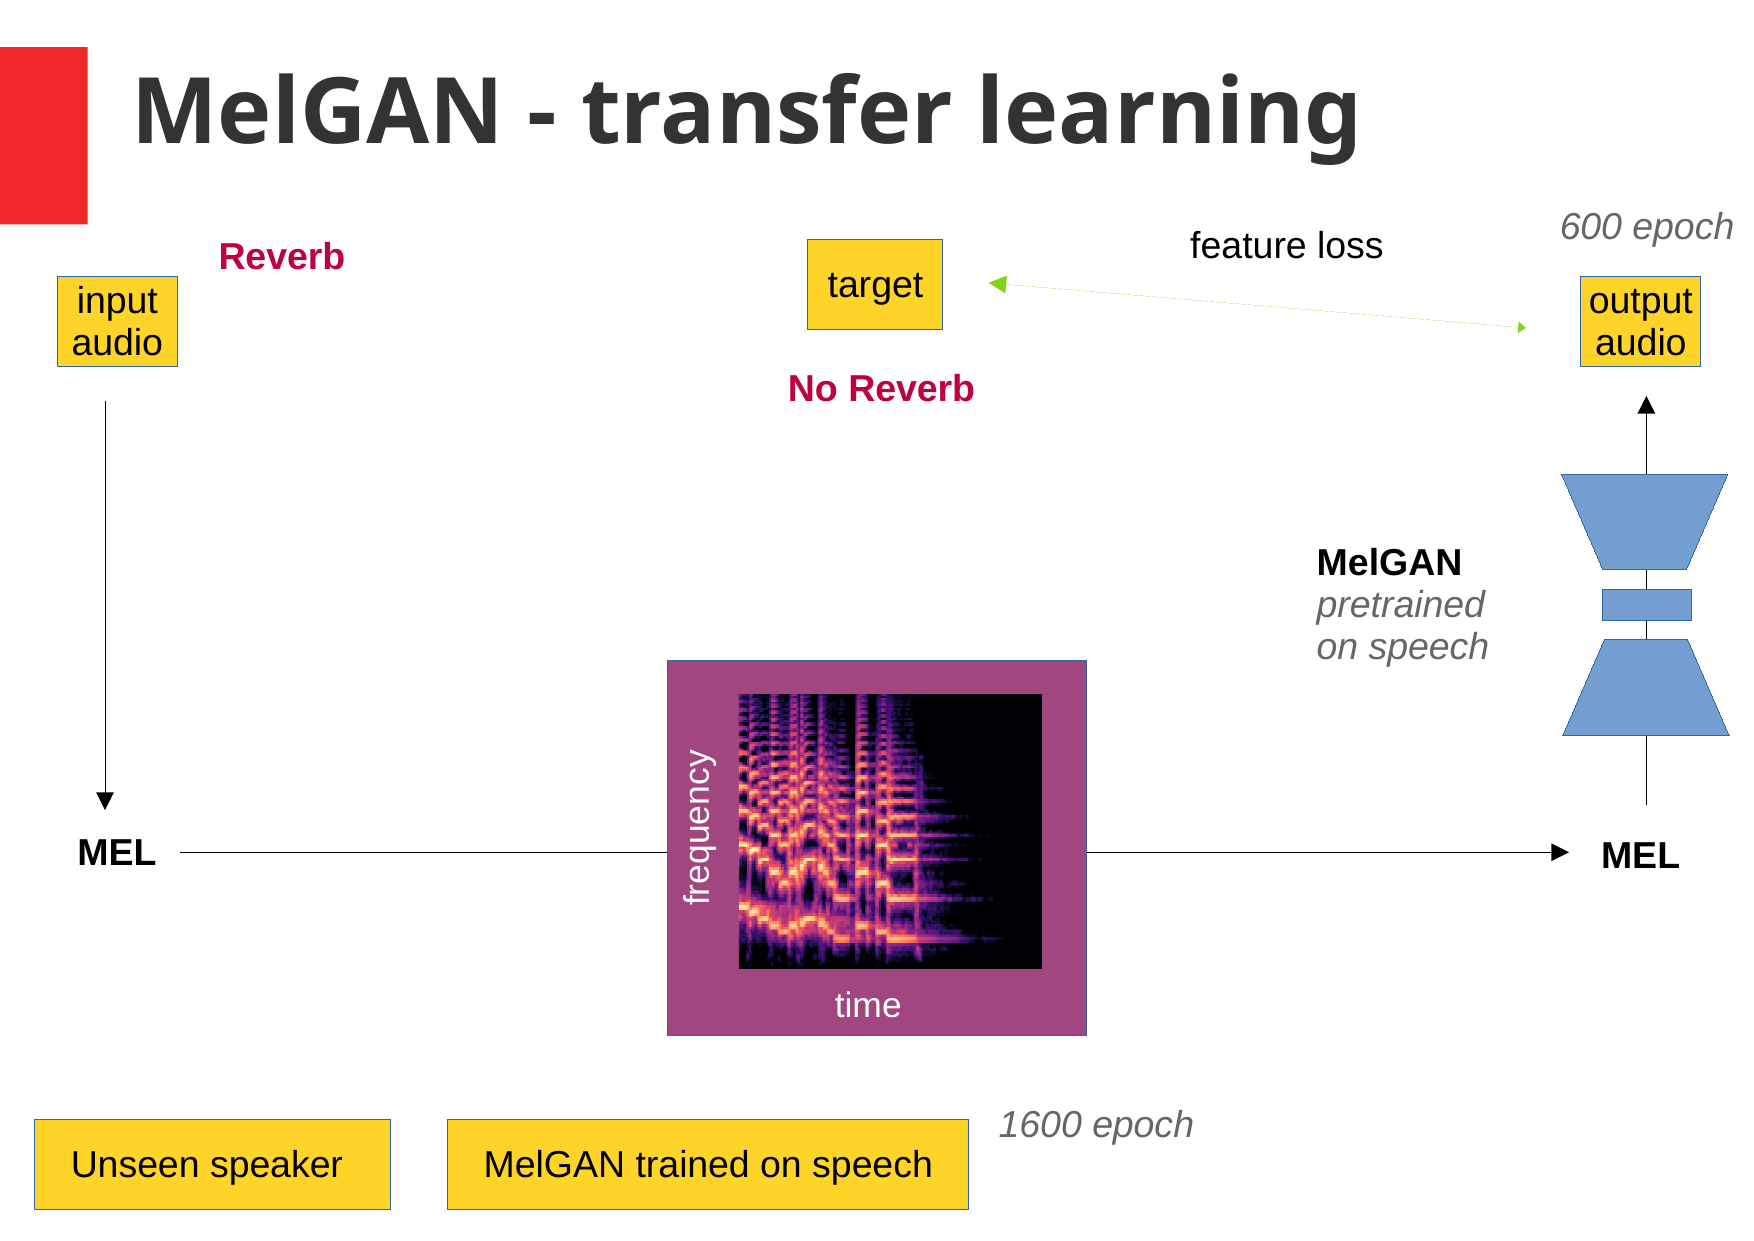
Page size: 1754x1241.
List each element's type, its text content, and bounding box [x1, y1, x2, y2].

text_box MEL [1586, 827, 1722, 884]
picture [738, 694, 1042, 969]
text_box 1600 epoch [984, 1095, 1209, 1153]
text_box Unseen speaker [34, 1119, 391, 1210]
text_box No Reverb [773, 360, 991, 417]
text_box [1561, 474, 1728, 570]
text_box time [820, 978, 917, 1033]
text_box MelGAN trained on speech [447, 1119, 969, 1210]
text_box MEL [62, 823, 198, 881]
text_box 600 epoch [1545, 198, 1750, 256]
text_box target [807, 239, 943, 330]
text_box [667, 660, 1087, 1036]
title MelGAN - transfer learning [131, 45, 1711, 171]
text_box feature loss [1175, 217, 1399, 275]
text_box [1602, 589, 1692, 621]
text_box input audio [57, 276, 178, 367]
text_box [1562, 639, 1730, 736]
text_box MelGAN pretrained on speech [1301, 534, 1542, 717]
text_box Reverb [203, 228, 361, 286]
text_box output audio [1580, 276, 1701, 367]
text_box frequency [669, 735, 724, 921]
